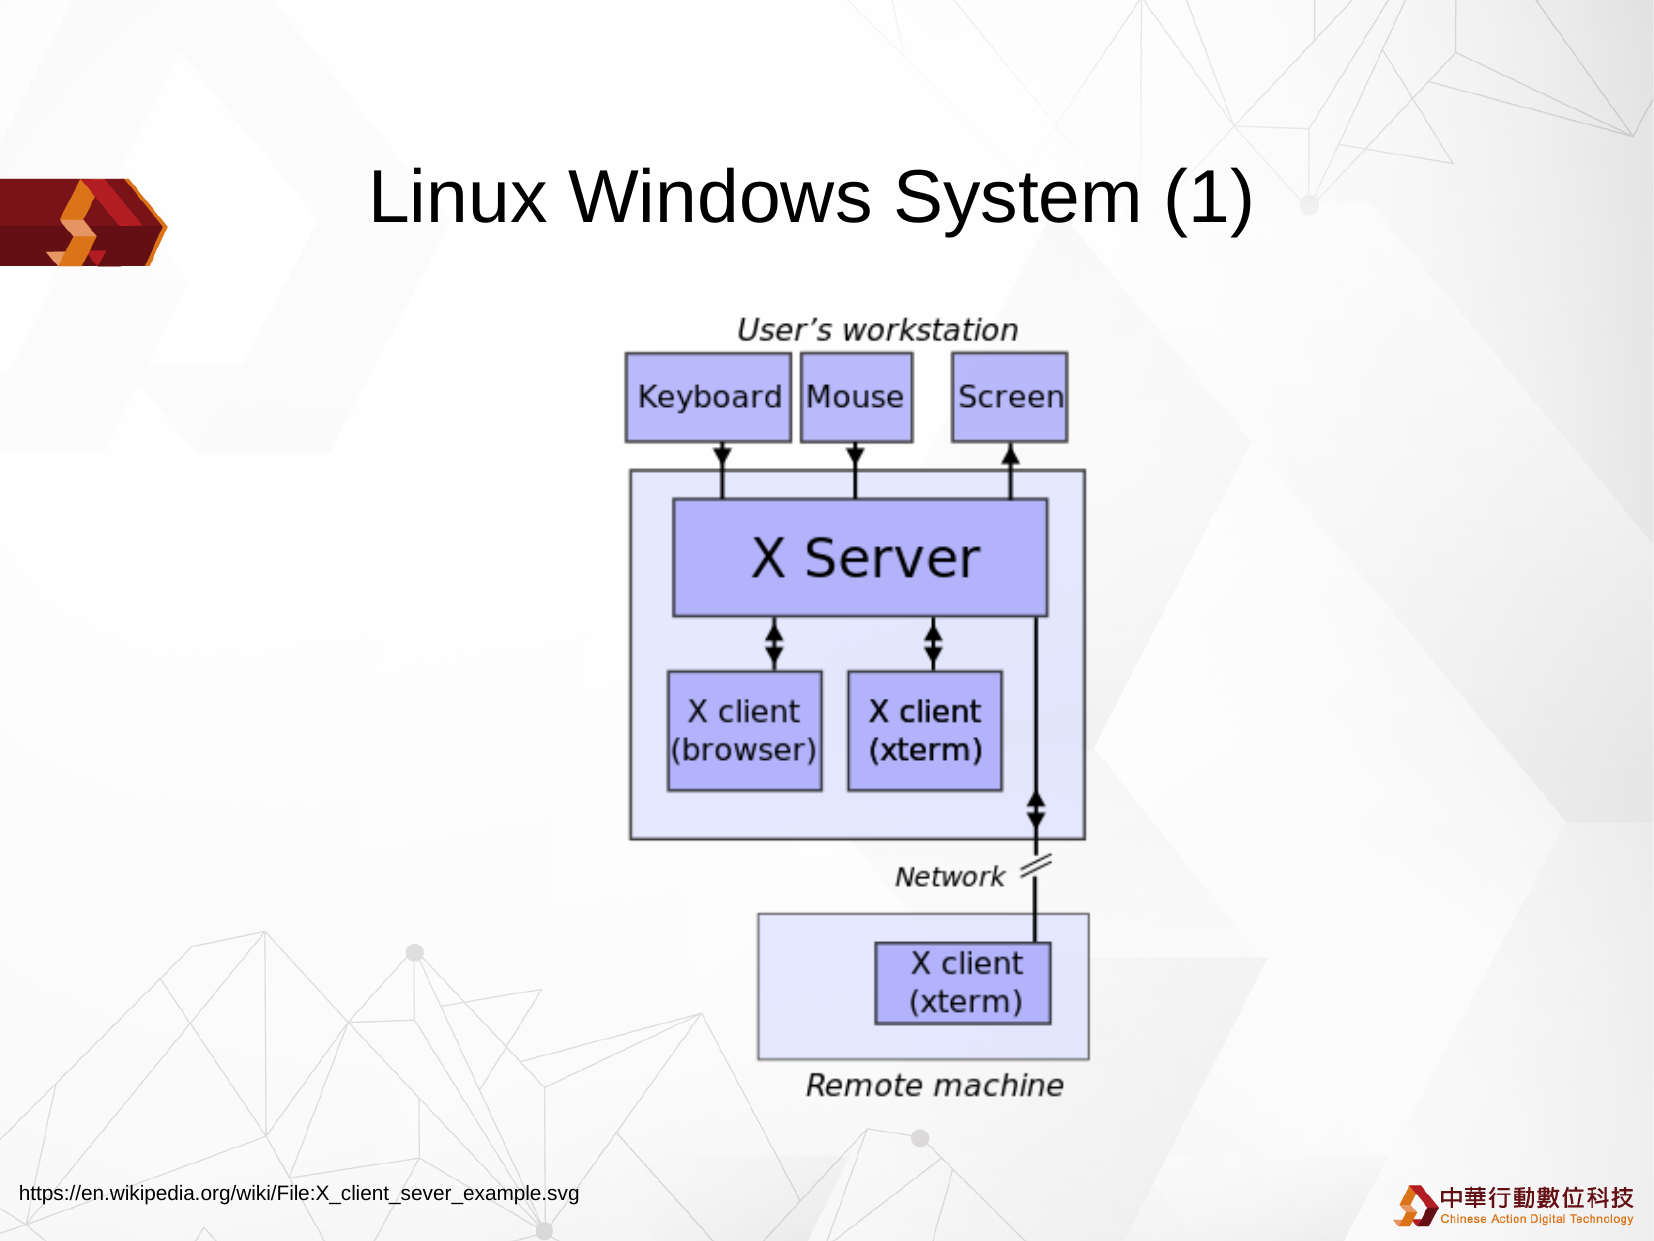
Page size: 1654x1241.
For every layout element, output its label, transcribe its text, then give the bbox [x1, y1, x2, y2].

picture [0, 0, 1654, 1241]
title Linux Windows System (1) [118, 112, 1506, 281]
text_box https://en.wikipedia.org/wiki/File:X_client_sever_example.svg [4, 1174, 1047, 1232]
